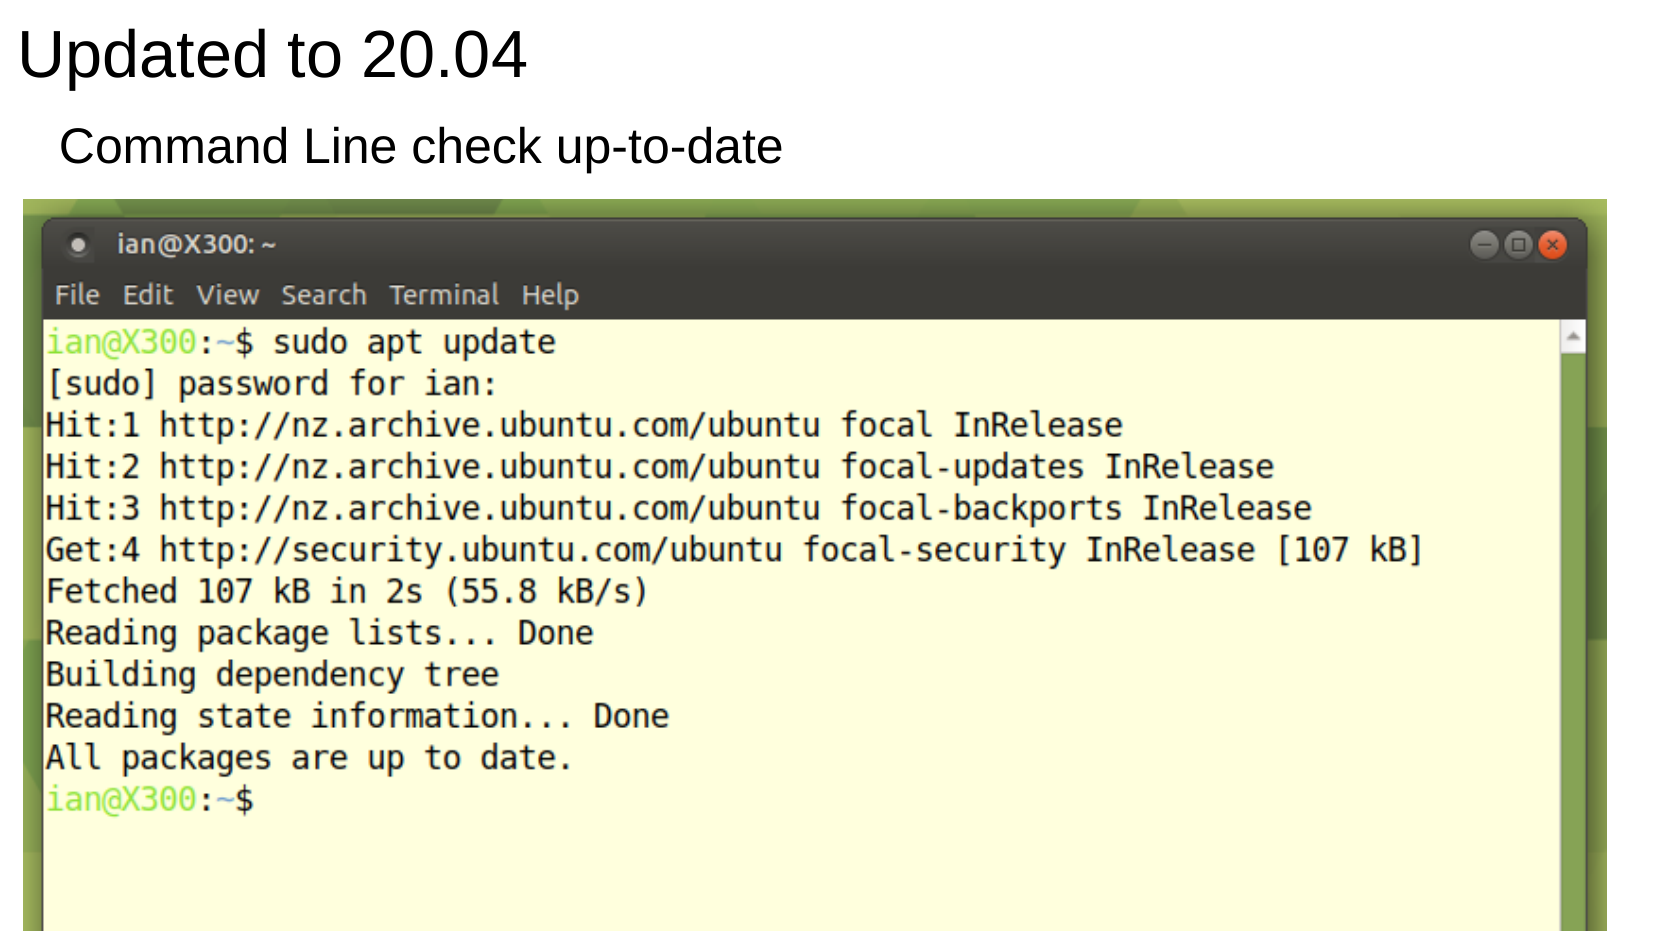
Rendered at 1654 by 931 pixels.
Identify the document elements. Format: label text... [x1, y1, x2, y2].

subtitle Command Line check up-to-date [59, 91, 1548, 199]
title Updated to 20.04 [17, 16, 1506, 92]
picture [23, 199, 1607, 931]
